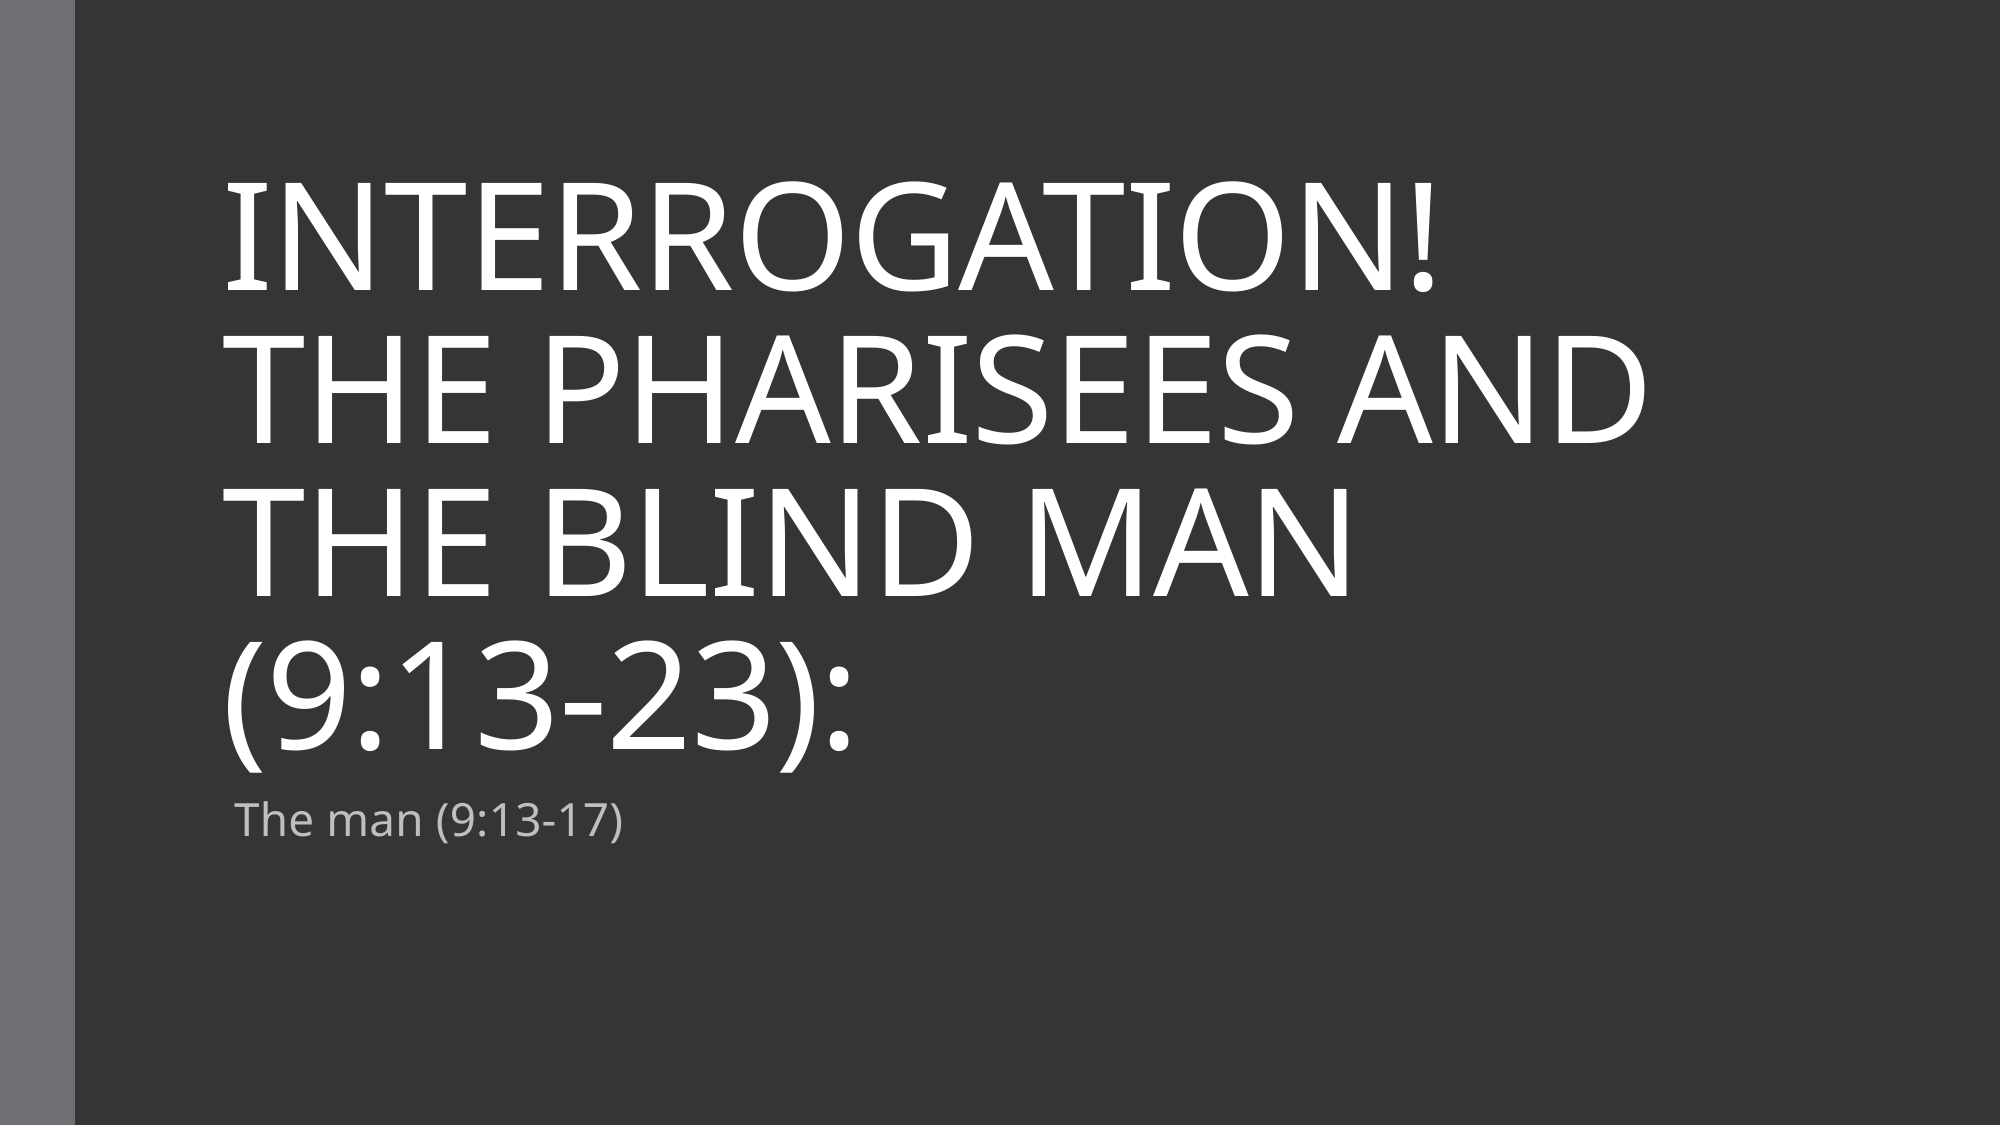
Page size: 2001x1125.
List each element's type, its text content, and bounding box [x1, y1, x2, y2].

title INTERROGATION! THE PHARISEES AND THE BLIND MAN (9:13-23): [206, 124, 1752, 787]
subtitle The man (9:13-17) [206, 787, 1752, 1066]
